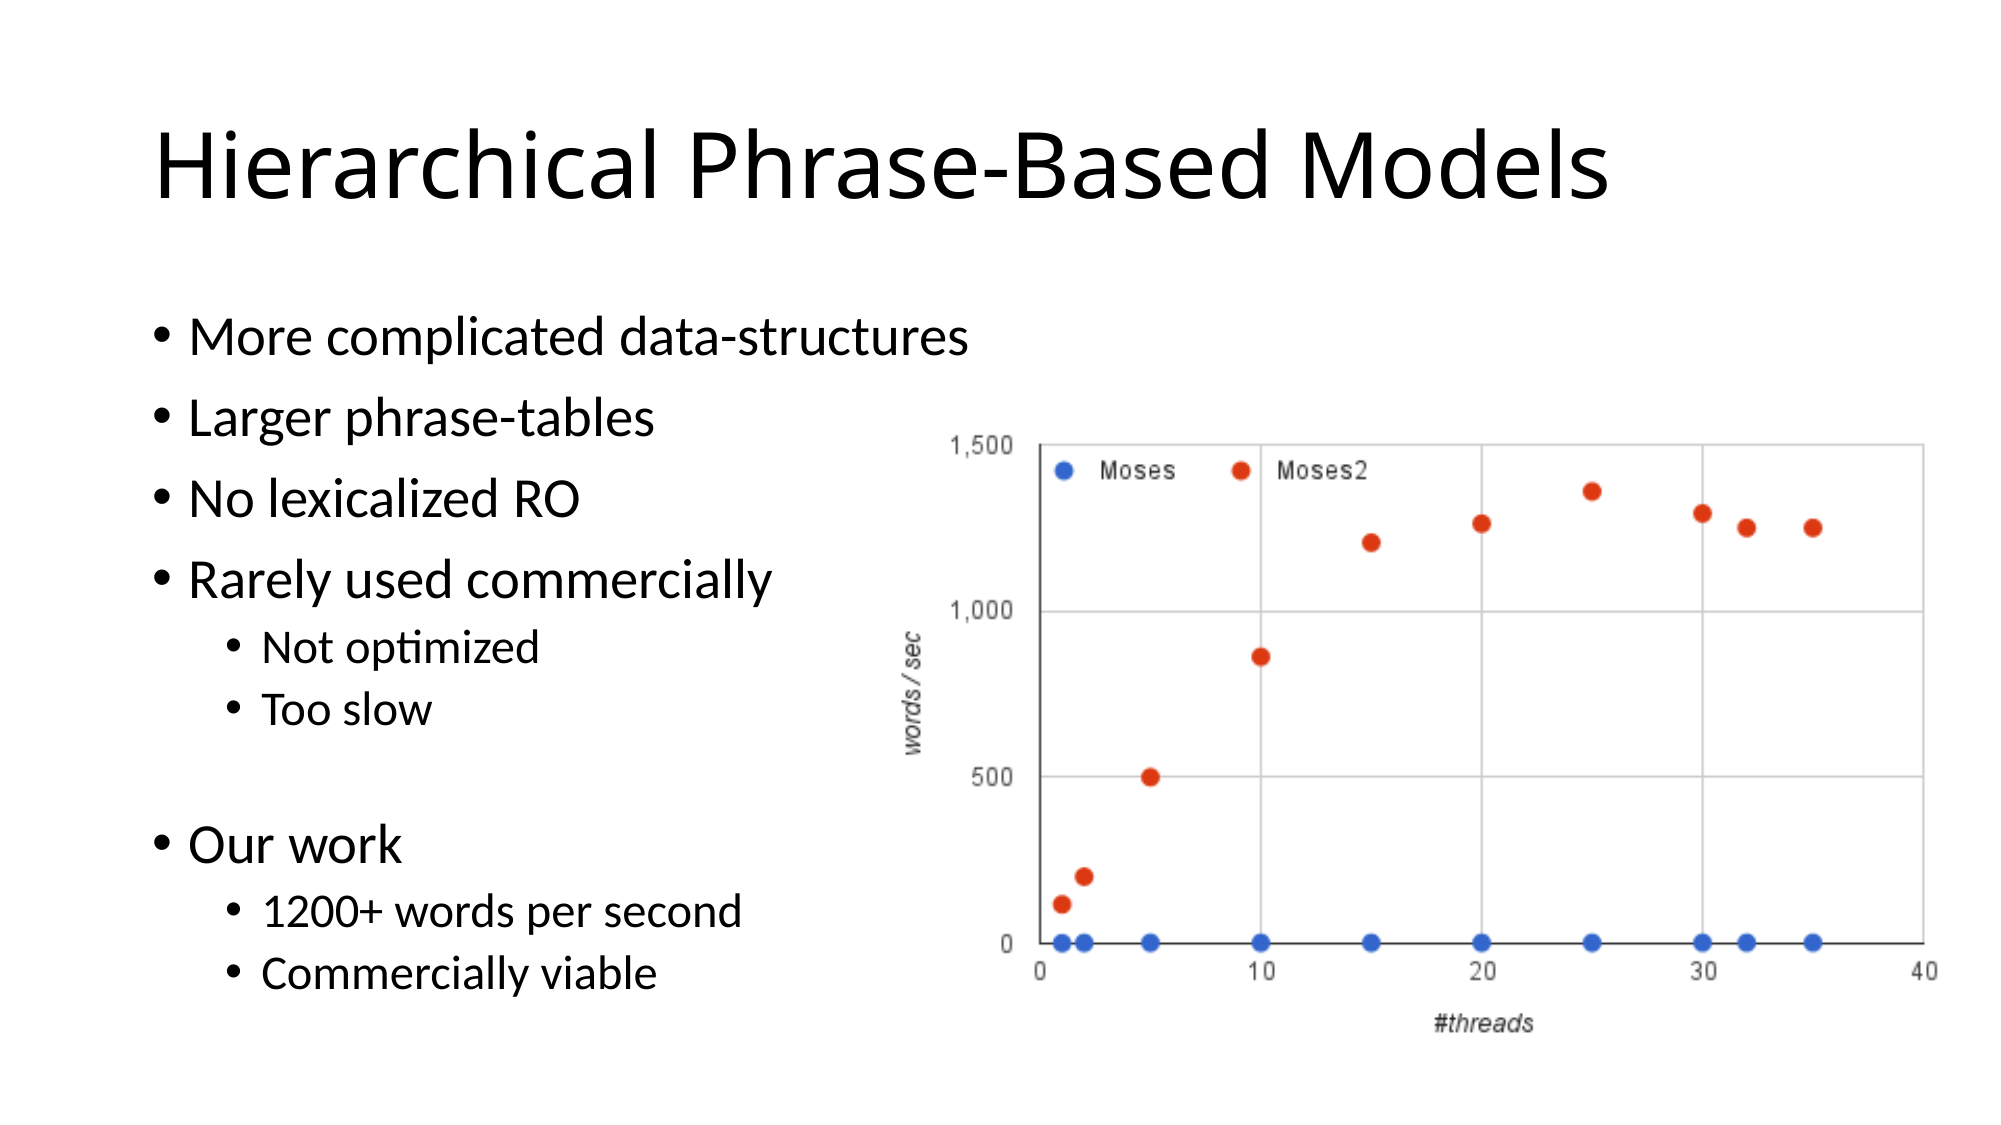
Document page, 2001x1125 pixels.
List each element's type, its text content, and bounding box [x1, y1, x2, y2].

picture [875, 367, 2000, 1062]
text_box Hierarchical Phrase-Based Models [137, 59, 1863, 277]
text_box More complicated data-structures Larger phrase-tables No lexicalized RO Rarely used commercially Not optimized Too slow Our work 1200+ words per second Commercially viable [137, 299, 1863, 1013]
